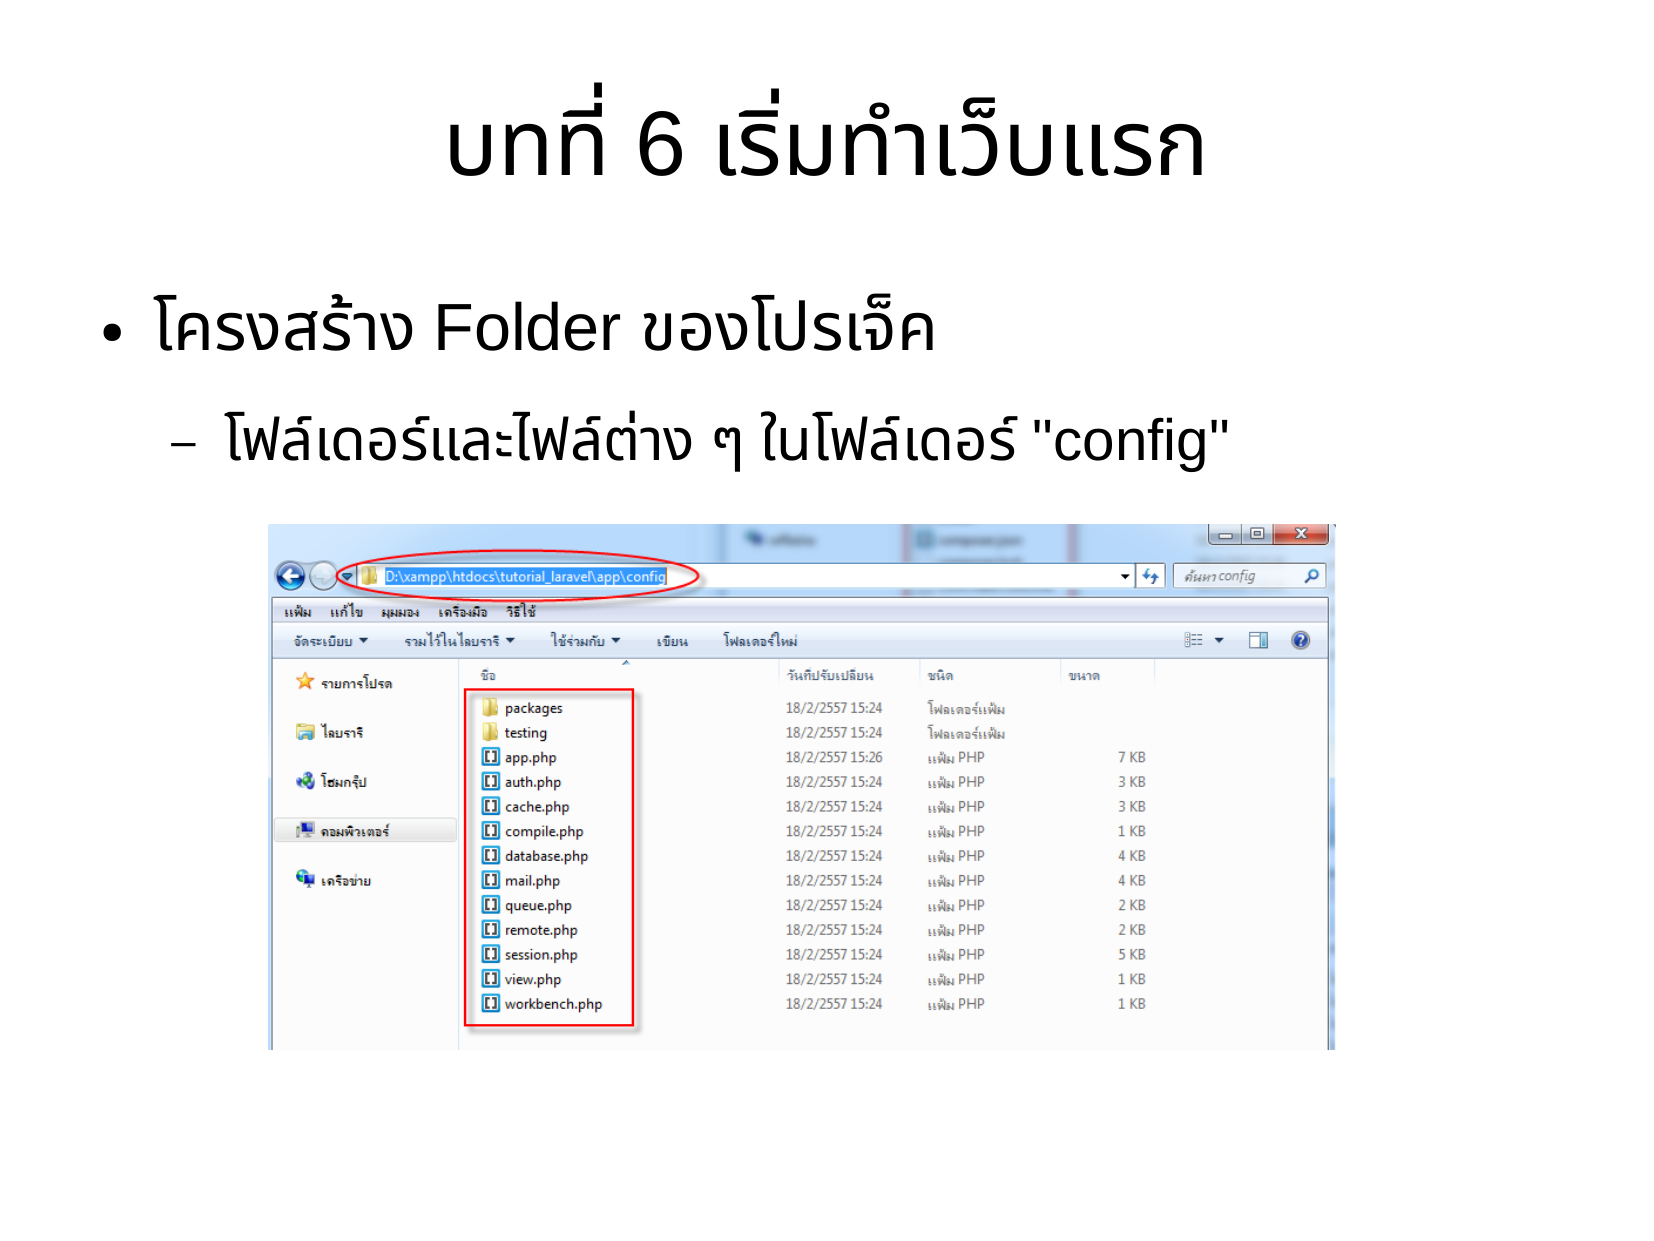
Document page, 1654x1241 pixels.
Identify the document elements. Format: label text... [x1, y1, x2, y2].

title บทที่ 6 เริ่มทำเว็บแรก [82, 49, 1571, 257]
picture [268, 524, 1336, 1050]
list โครงสร้าง Folder ของโปรเจ็ค โฟล์เดอร์และไฟล์ต่าง ๆ ในโฟล์เดอร์ "config" [82, 290, 1571, 1010]
